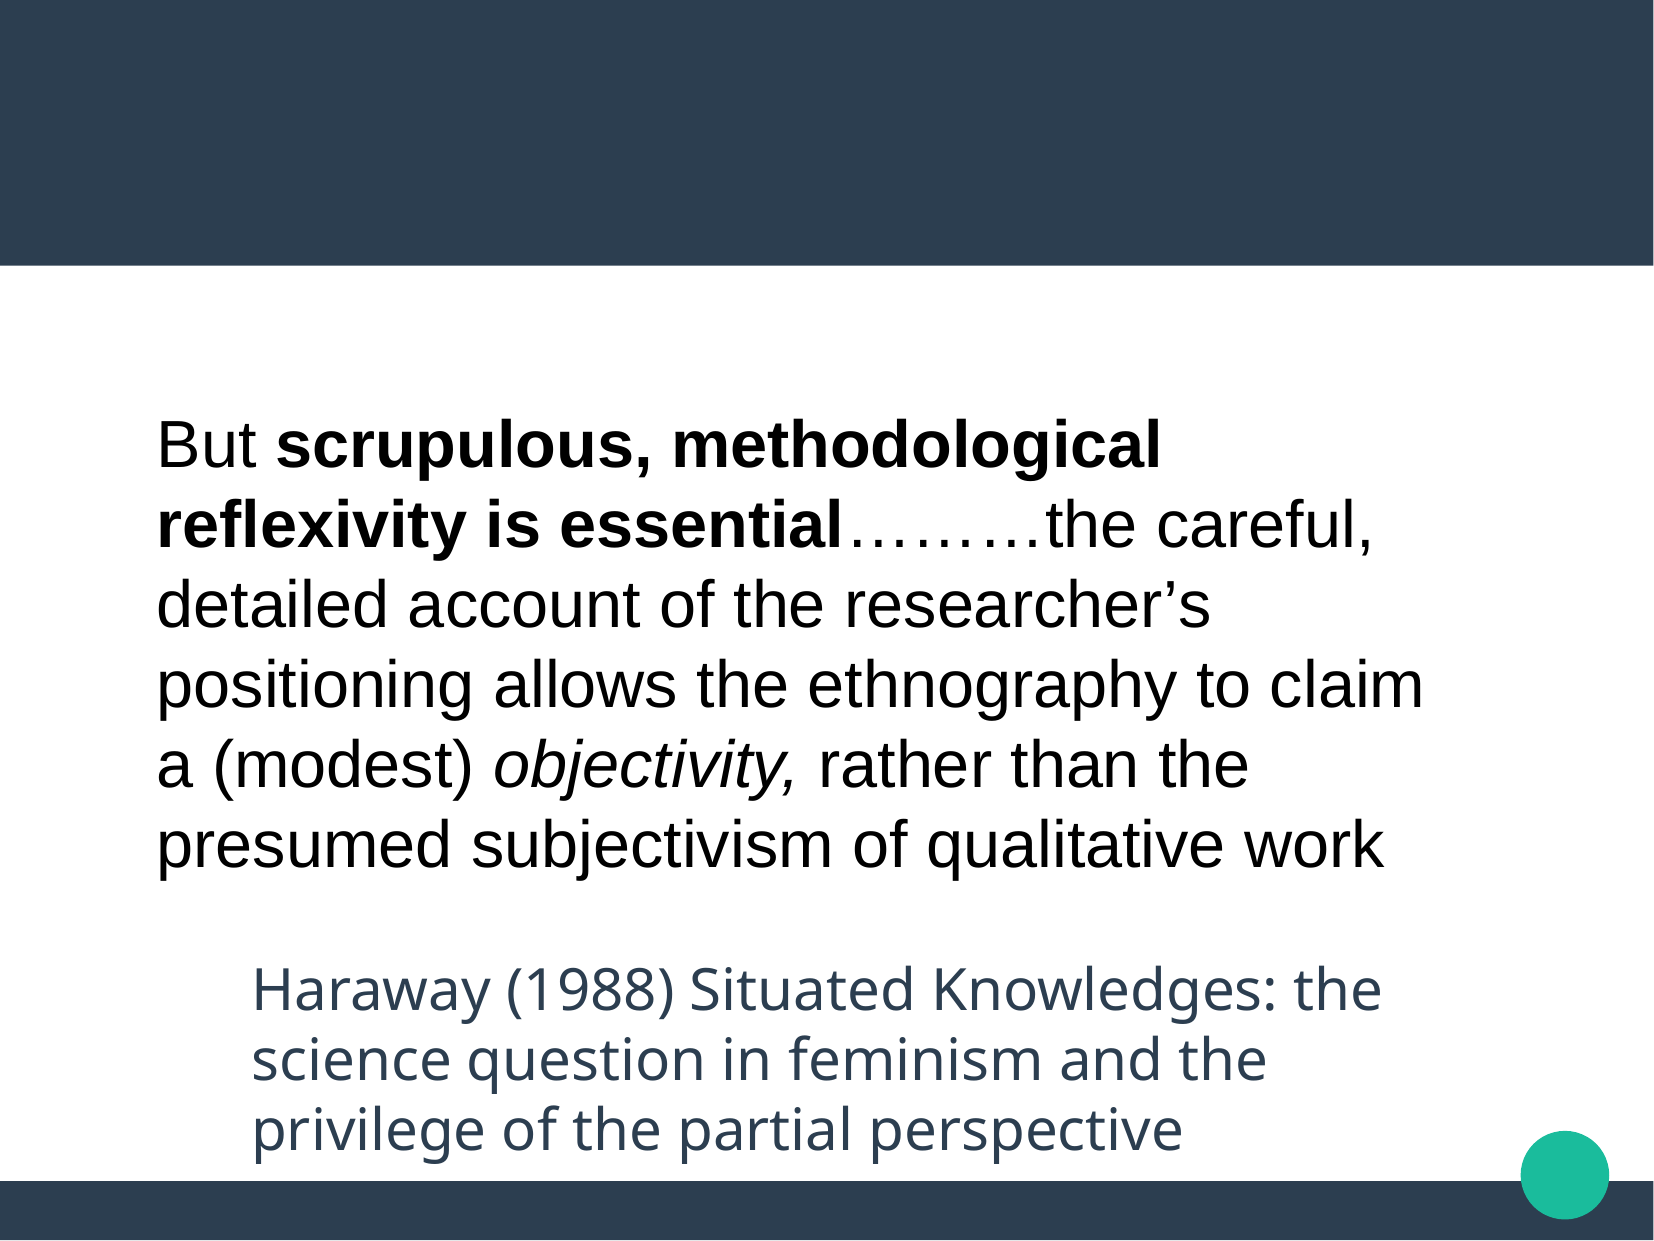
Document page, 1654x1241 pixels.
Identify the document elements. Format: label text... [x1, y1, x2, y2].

title But scrupulous, methodological reflexivity is essential………the careful, detailed account of the researcher’s positioning allows the ethnography to claim a (modest) objectivity, rather than the presumed subjectivism of qualitative work [106, 259, 1457, 943]
subtitle Haraway (1988) Situated Knowledges: the science question in feminism and the privilege of the partial perspective [200, 944, 1526, 1208]
